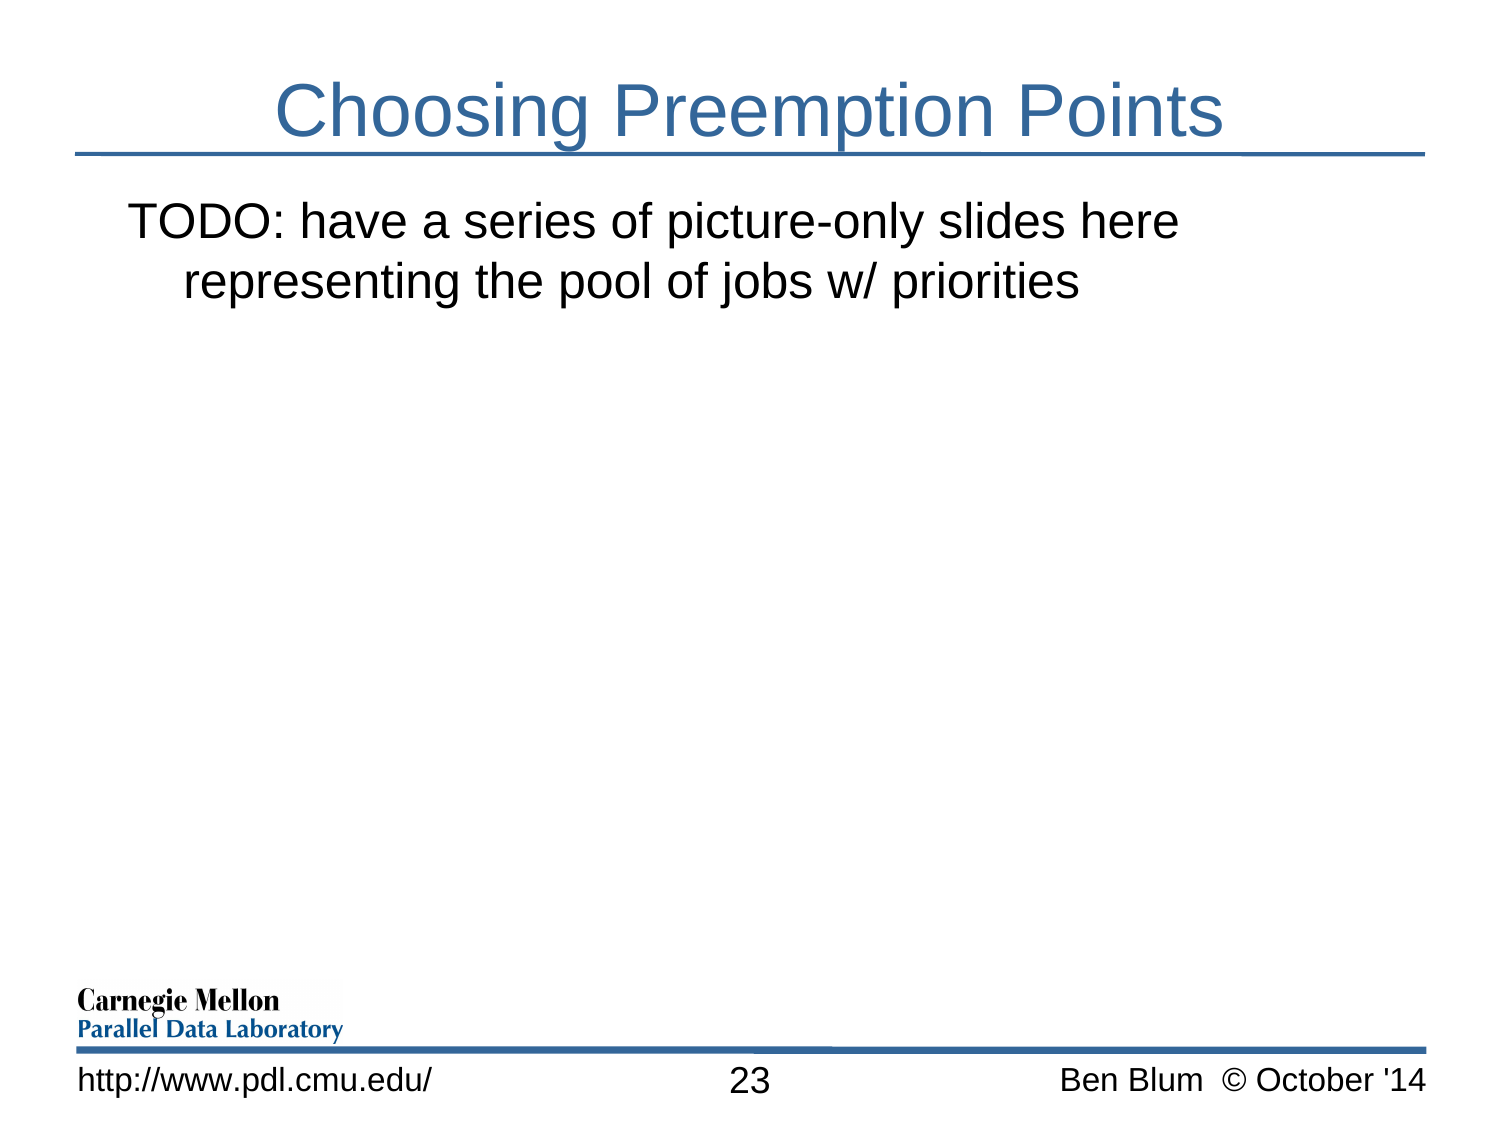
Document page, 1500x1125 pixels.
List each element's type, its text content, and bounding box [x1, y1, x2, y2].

picture [77, 979, 343, 1044]
title Choosing Preemption Points [112, 49, 1388, 163]
list TODO: have a series of picture-only slides here representing the pool of jobs w/ priorities [112, 181, 1426, 938]
